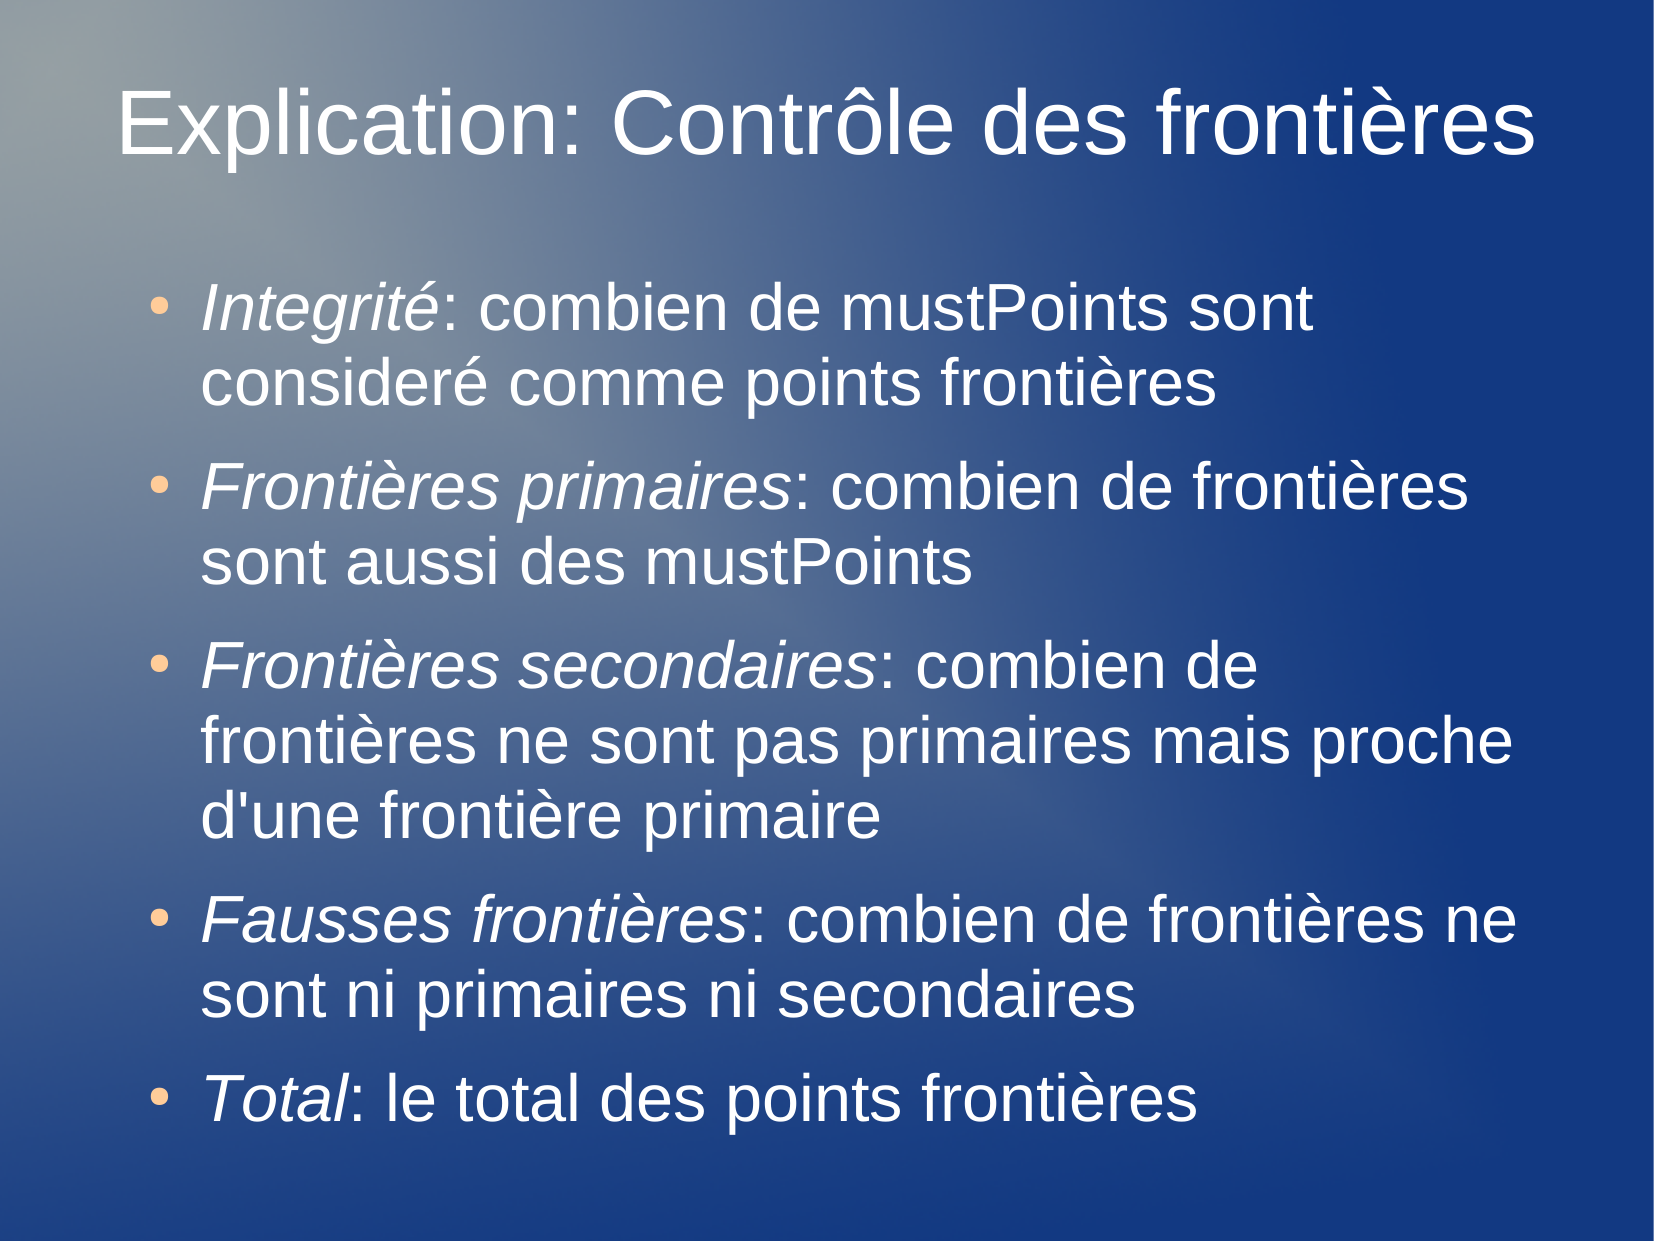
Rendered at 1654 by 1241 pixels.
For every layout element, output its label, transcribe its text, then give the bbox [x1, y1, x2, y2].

title Explication: Contrôle des frontières [68, 19, 1587, 227]
picture [0, 0, 1654, 1241]
list Integrité: combien de mustPoints sont consideré comme points frontières Frontières primaires: combien de frontières sont aussi des mustPoints Frontières secondaires: combien de frontières ne sont pas primaires mais proche d'une frontière primaire Fausses frontières: combien de frontières ne sont ni primaires ni secondaires Total: le total des points frontières [129, 270, 1521, 1136]
